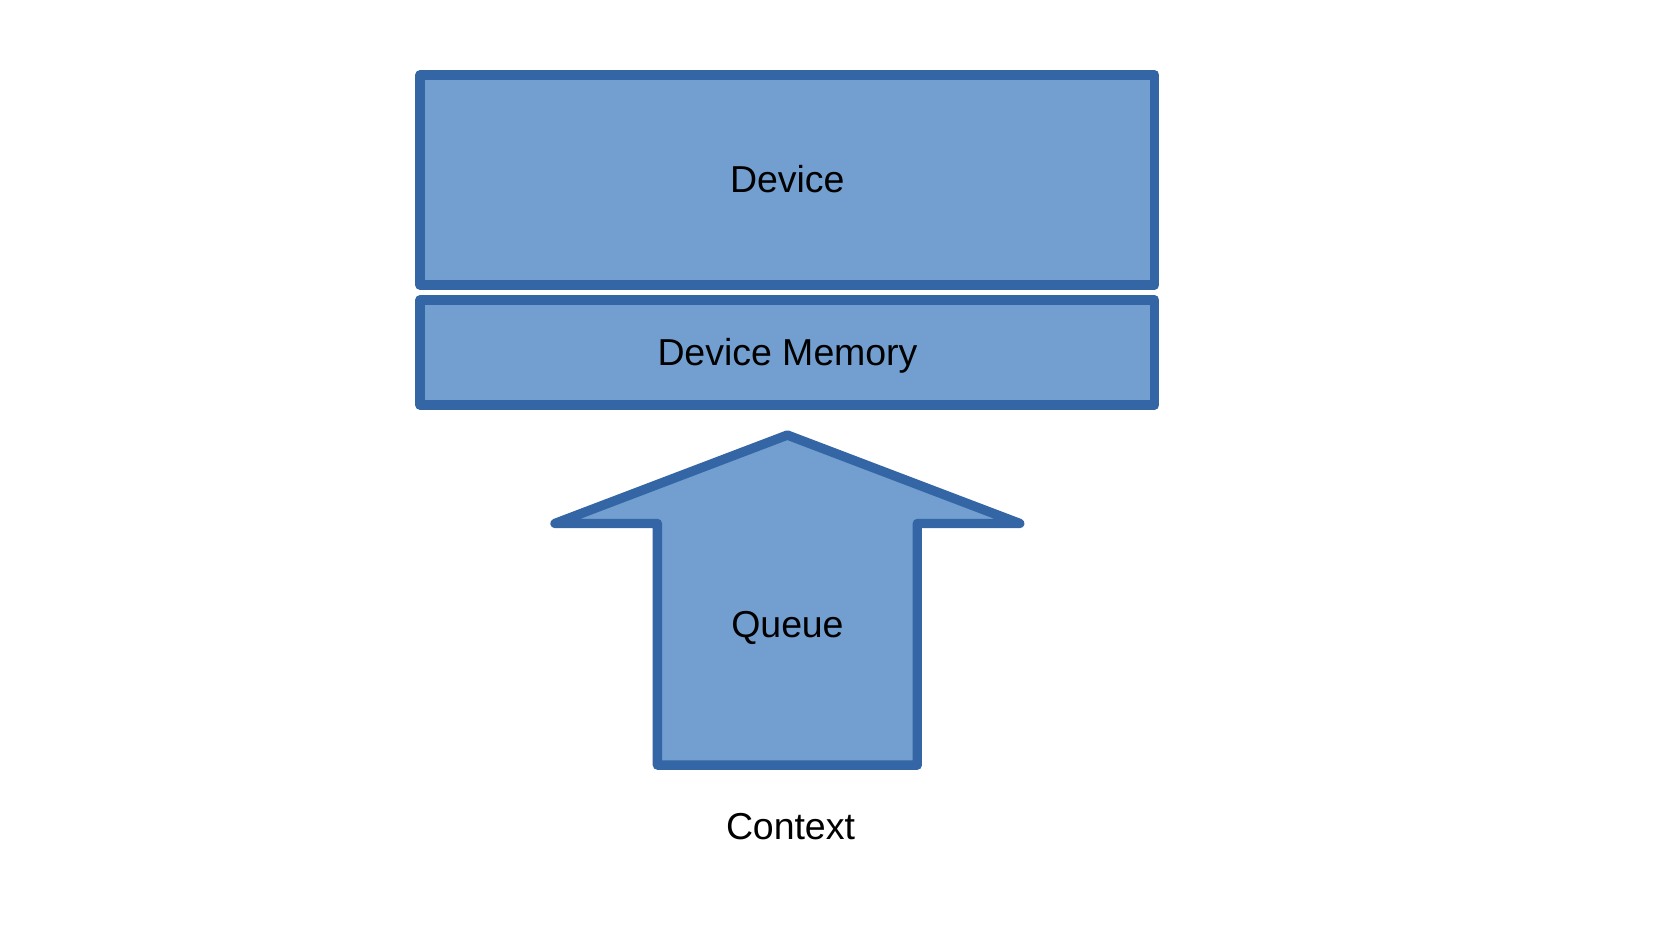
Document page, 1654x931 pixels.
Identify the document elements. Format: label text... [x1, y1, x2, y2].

text_box Device [420, 74, 1155, 286]
text_box Context [711, 798, 870, 856]
text_box Queue [554, 435, 1020, 766]
text_box Device Memory [420, 300, 1155, 406]
